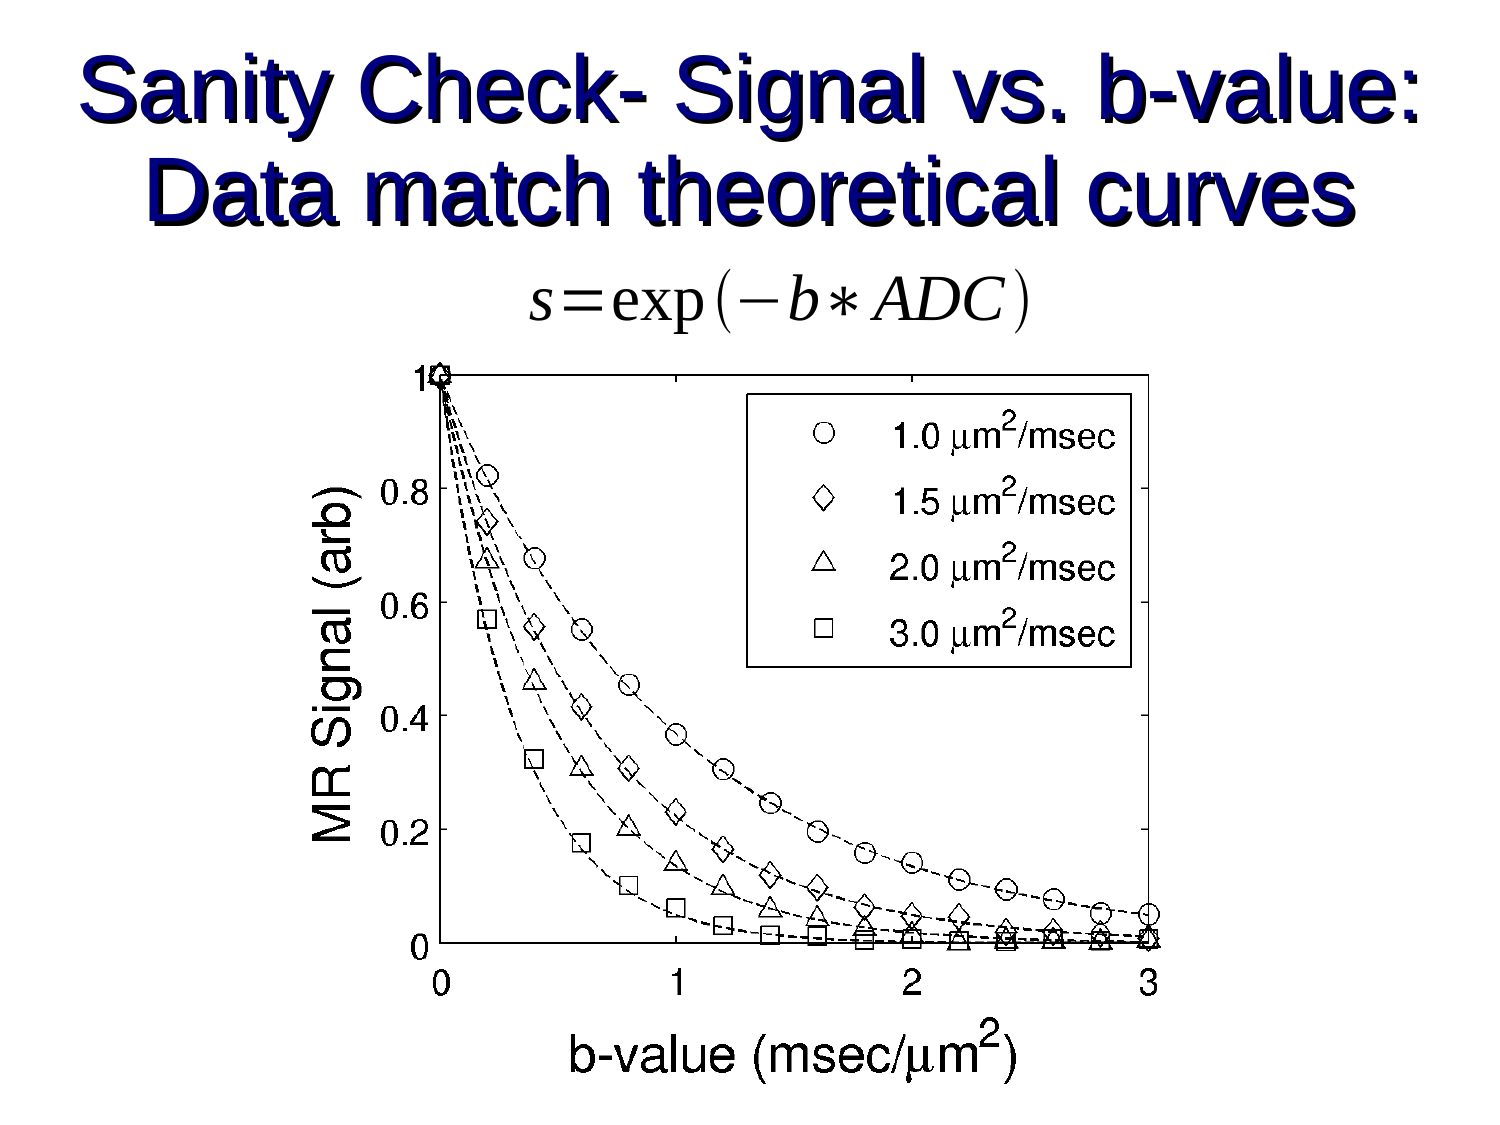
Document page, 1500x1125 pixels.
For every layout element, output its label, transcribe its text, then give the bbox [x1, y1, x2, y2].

title Sanity Check- Signal vs. b-value: Data match theoretical curves [75, 36, 1426, 242]
picture [288, 317, 1238, 1088]
chart [508, 262, 1051, 338]
